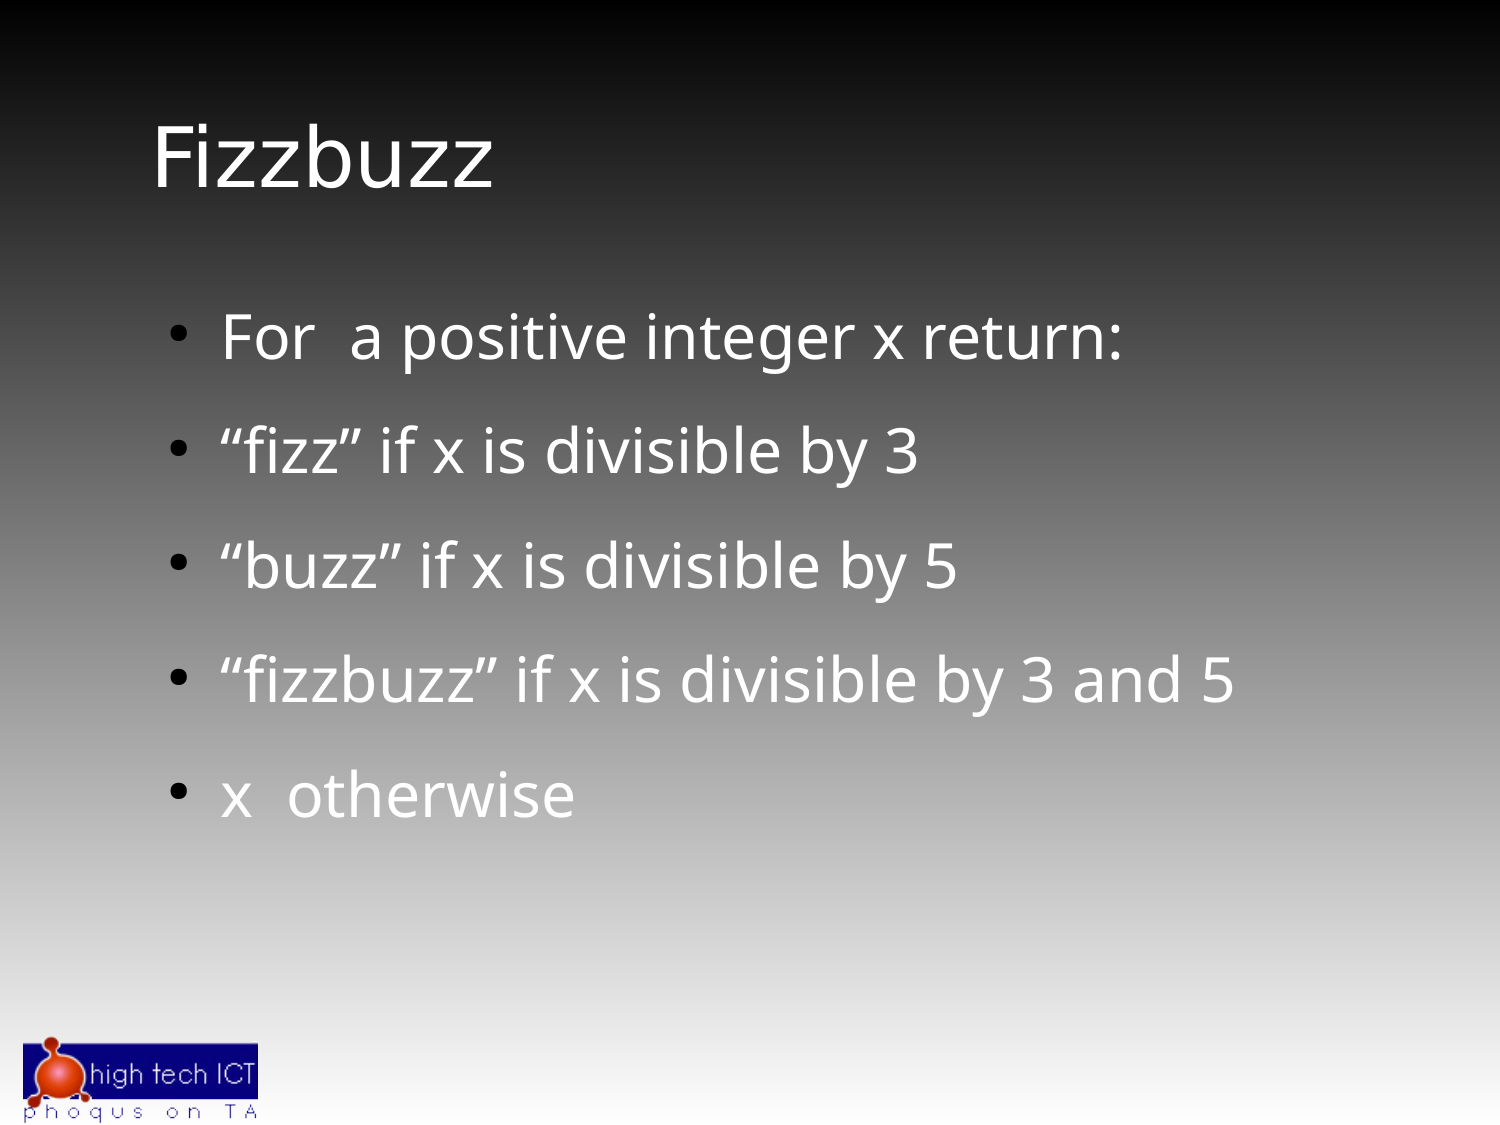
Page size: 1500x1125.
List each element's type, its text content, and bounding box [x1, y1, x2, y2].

title Fizzbuzz [150, 84, 1425, 235]
picture [23, 1035, 258, 1125]
list For a positive integer x return: “fizz” if x is divisible by 3 “buzz” if x is divisible by 5 “fizzbuzz” if x is divisible by 3 and 5 x otherwise [150, 292, 1425, 1043]
